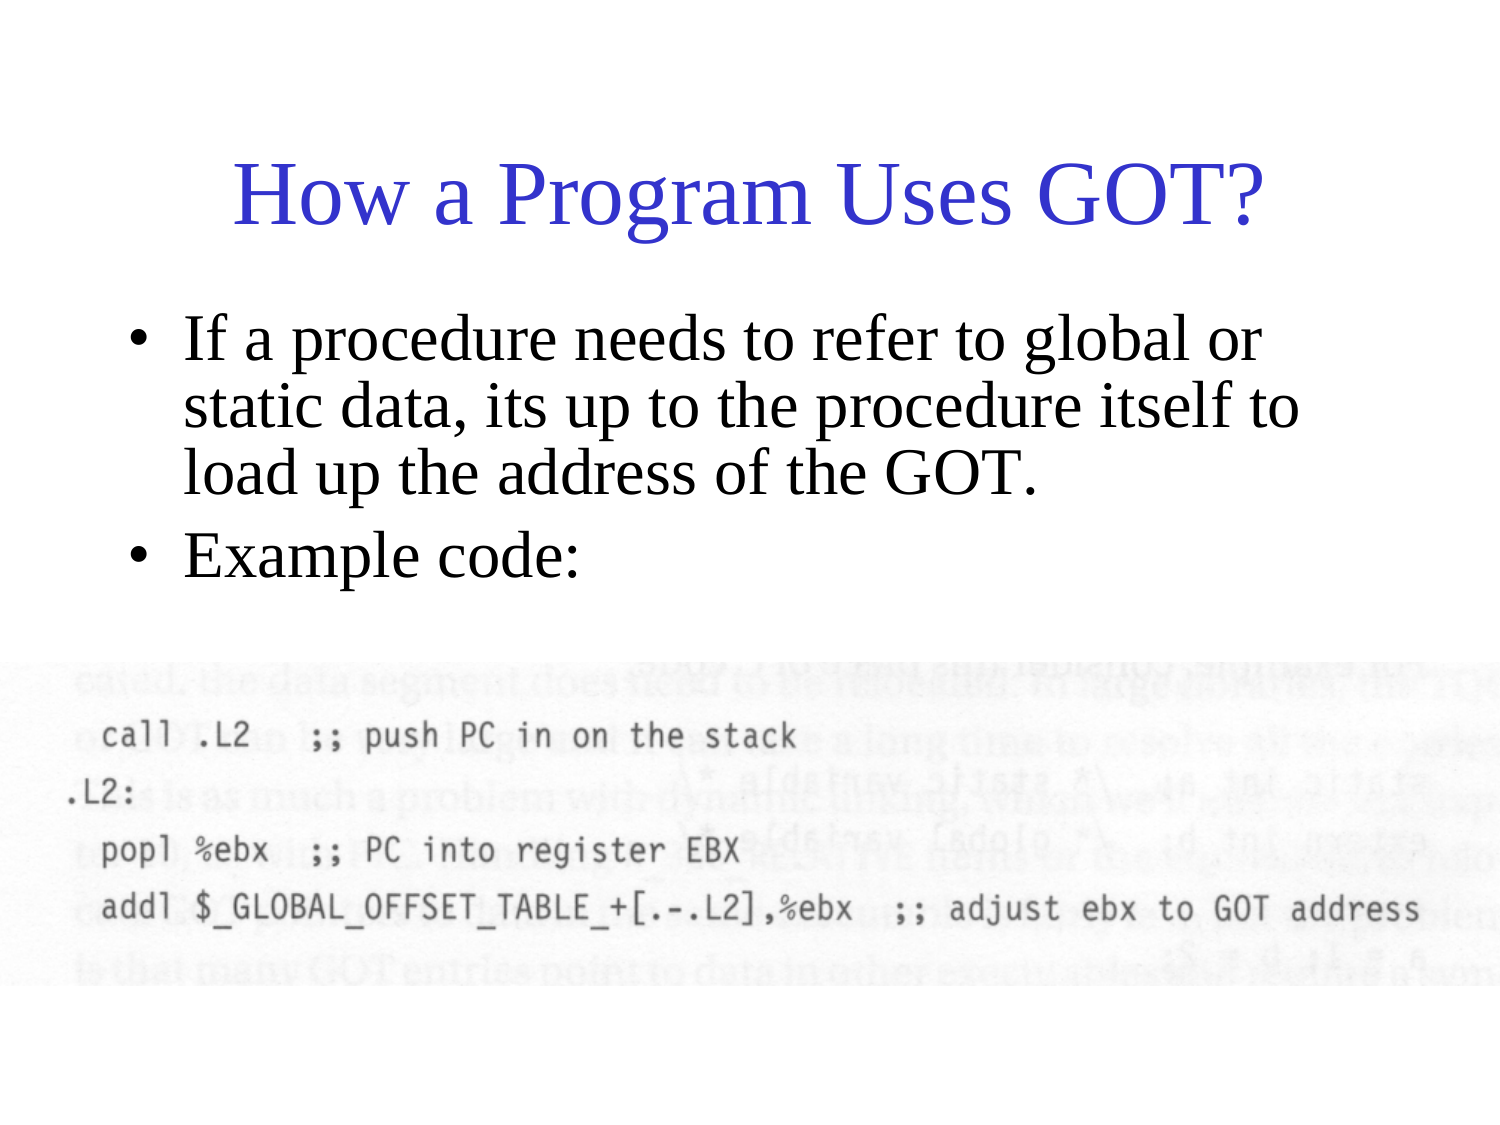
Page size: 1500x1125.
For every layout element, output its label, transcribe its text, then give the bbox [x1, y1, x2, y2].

list If a procedure needs to refer to global or static data, its up to the procedure itself to load up the address of the GOT. Example code: [112, 299, 1388, 638]
picture [0, 662, 1500, 986]
title How a Program Uses GOT? [112, 99, 1388, 288]
